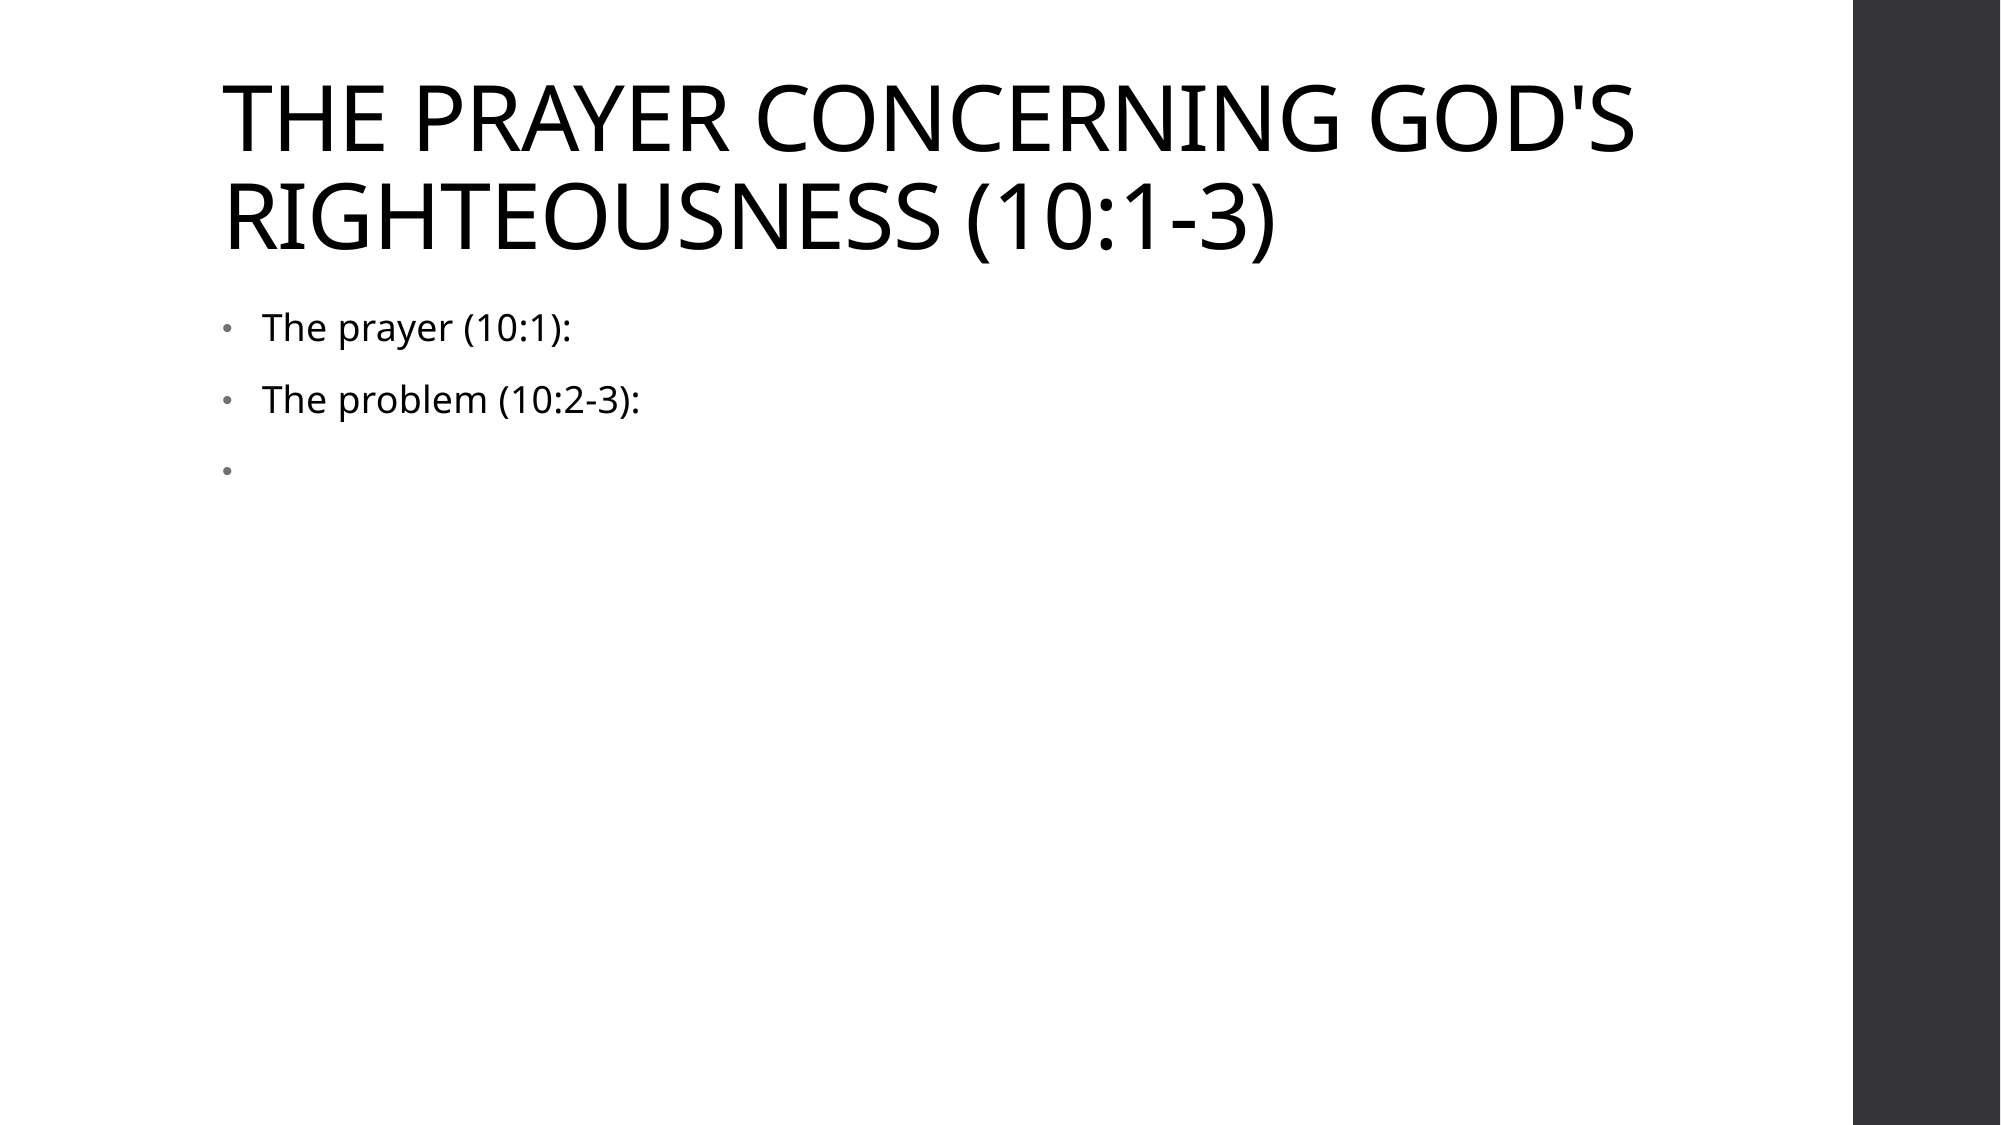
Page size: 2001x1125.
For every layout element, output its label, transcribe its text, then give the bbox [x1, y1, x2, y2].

title THE PRAYER CONCERNING GOD'S RIGHTEOUSNESS (10:1-3) [206, 60, 1797, 278]
list The prayer (10:1): The problem (10:2-3): [206, 299, 1617, 1014]
